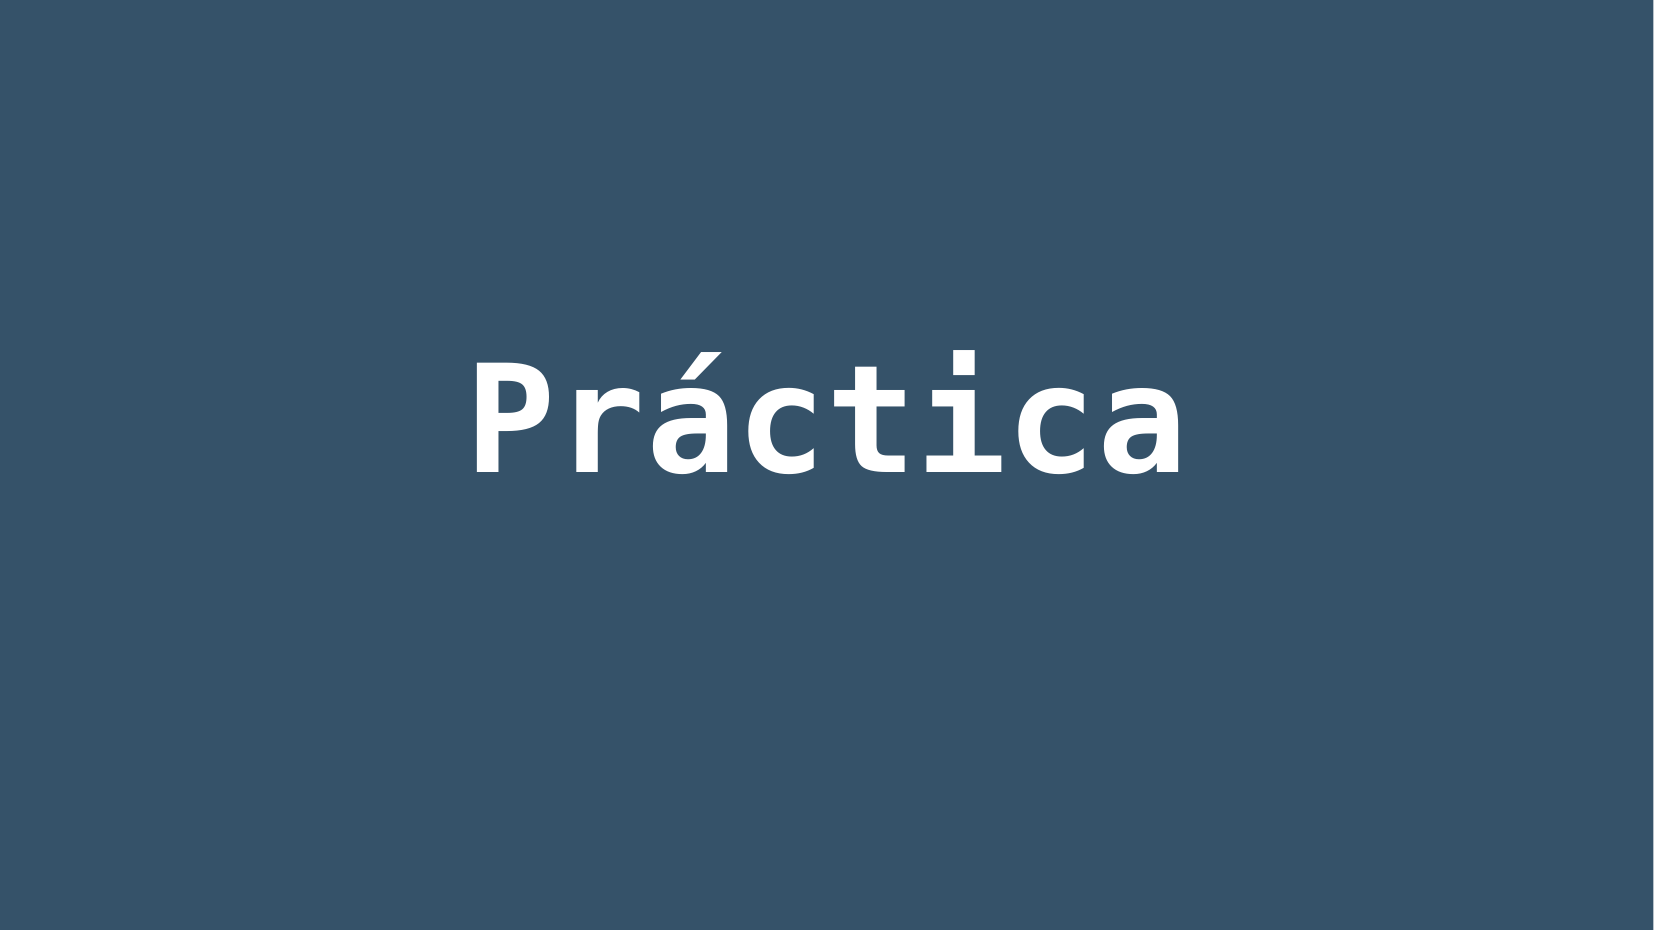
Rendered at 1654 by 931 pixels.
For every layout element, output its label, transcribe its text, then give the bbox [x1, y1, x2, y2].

subtitle Práctica [82, 60, 1571, 781]
